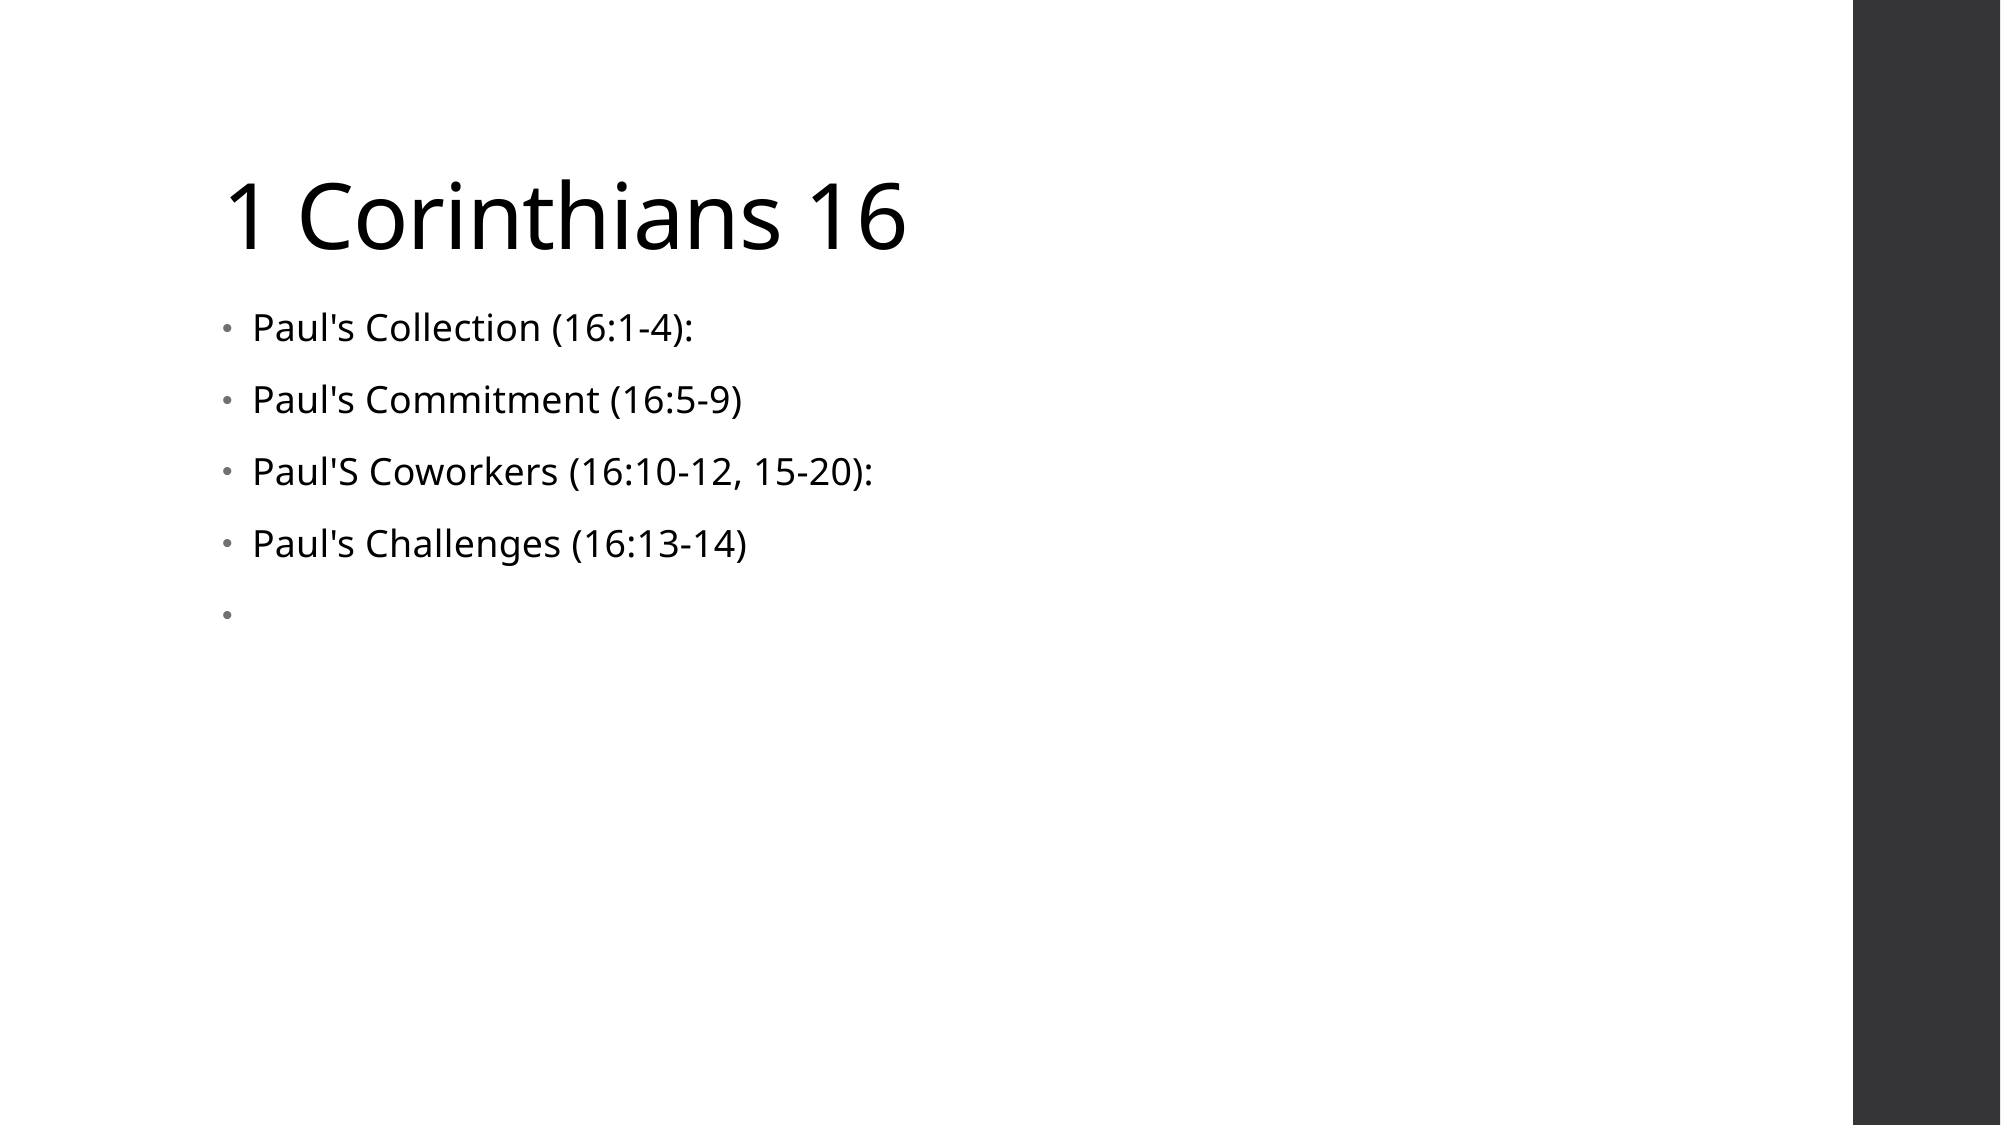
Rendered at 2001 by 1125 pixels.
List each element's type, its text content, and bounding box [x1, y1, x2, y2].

list Paul's Collection (16:1-4): Paul's Commitment (16:5-9) Paul'S Coworkers (16:10-12, 15-20): Paul's Challenges (16:13-14) [206, 299, 1617, 1014]
title 1 Corinthians 16 [206, 60, 1797, 278]
